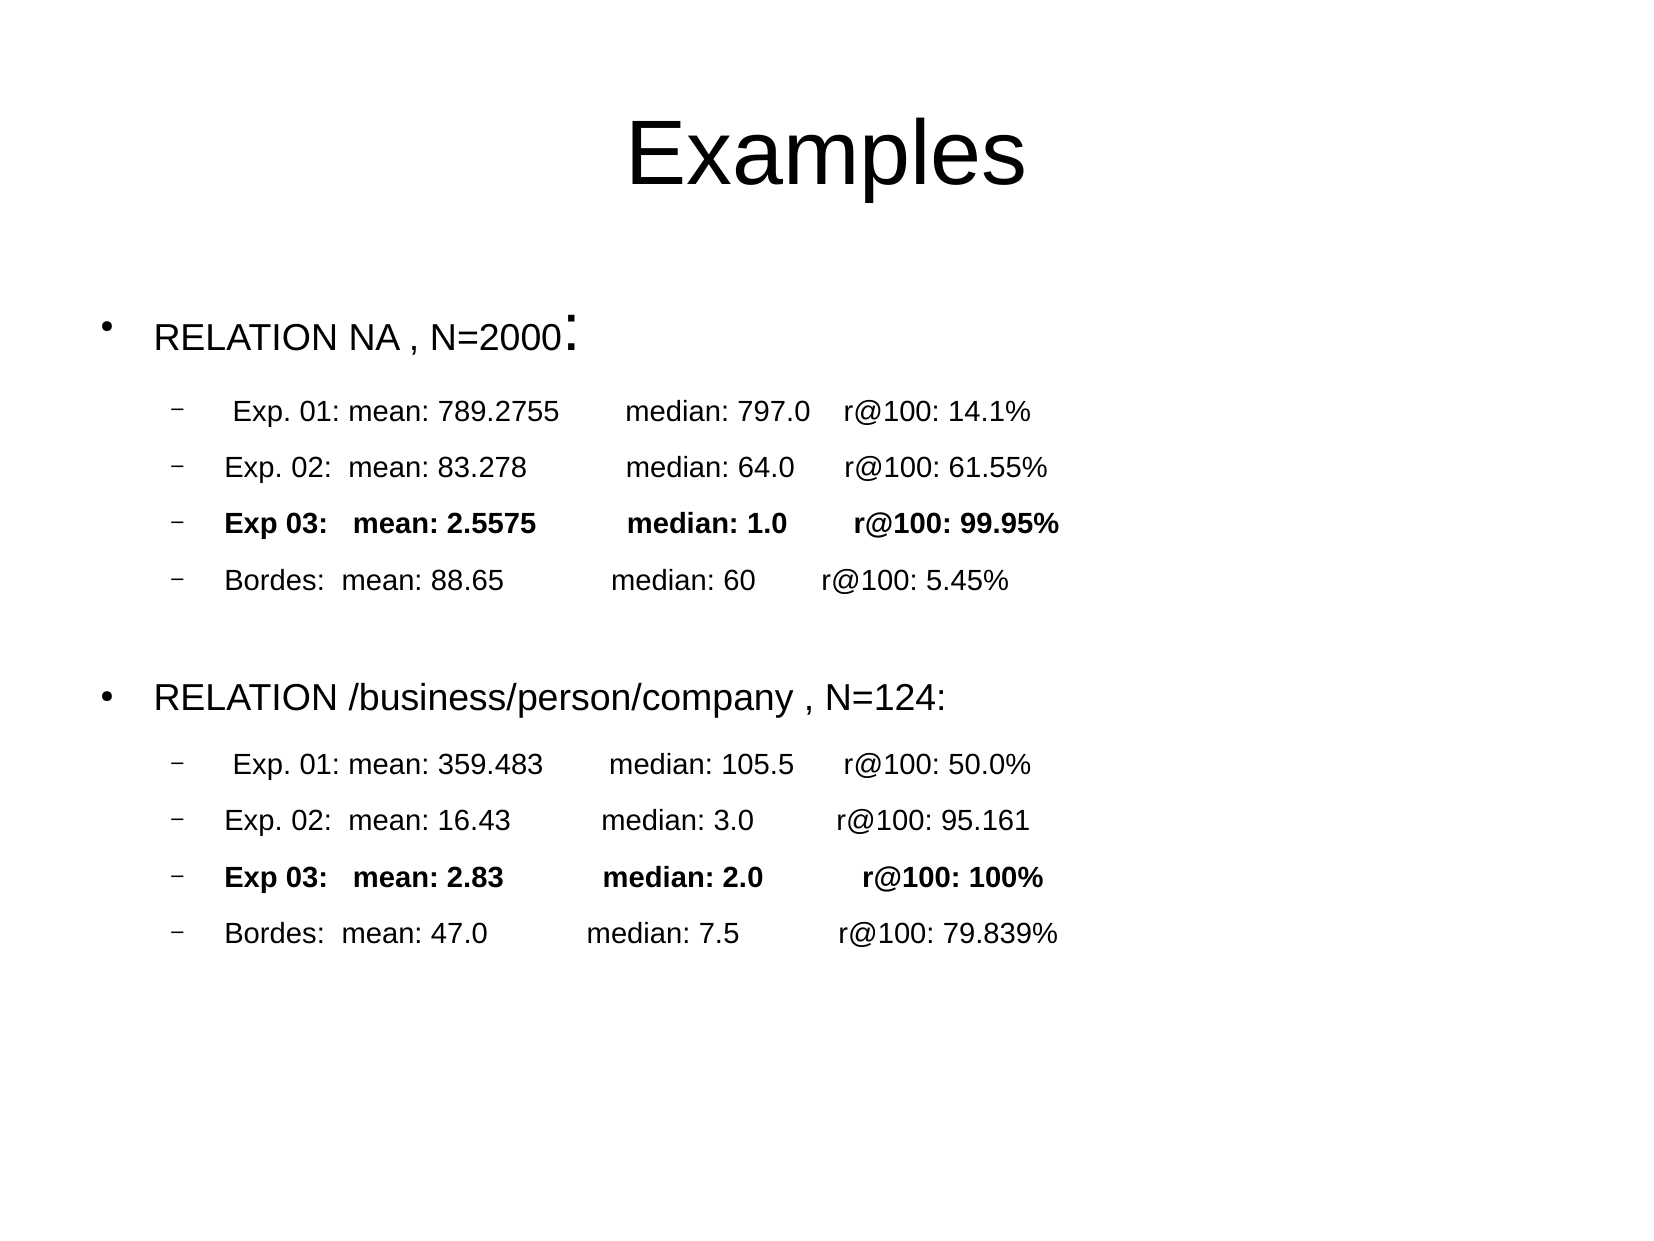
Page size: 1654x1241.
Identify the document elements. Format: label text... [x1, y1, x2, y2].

list RELATION NA , N=2000: Exp. 01: mean: 789.2755 median: 797.0 r@100: 14.1% Exp. 02: mean: 83.278 median: 64.0 r@100: 61.55% Exp 03: mean: 2.5575 median: 1.0 r@100: 99.95% Bordes: mean: 88.65 median: 60 r@100: 5.45% RELATION /business/person/company , N=124: Exp. 01: mean: 359.483 median: 105.5 r@100: 50.0% Exp. 02: mean: 16.43 median: 3.0 r@100: 95.161 Exp 03: mean: 2.83 median: 2.0 r@100: 100% Bordes: mean: 47.0 median: 7.5 r@100: 79.839% [82, 290, 1538, 1010]
title Examples [82, 49, 1571, 257]
